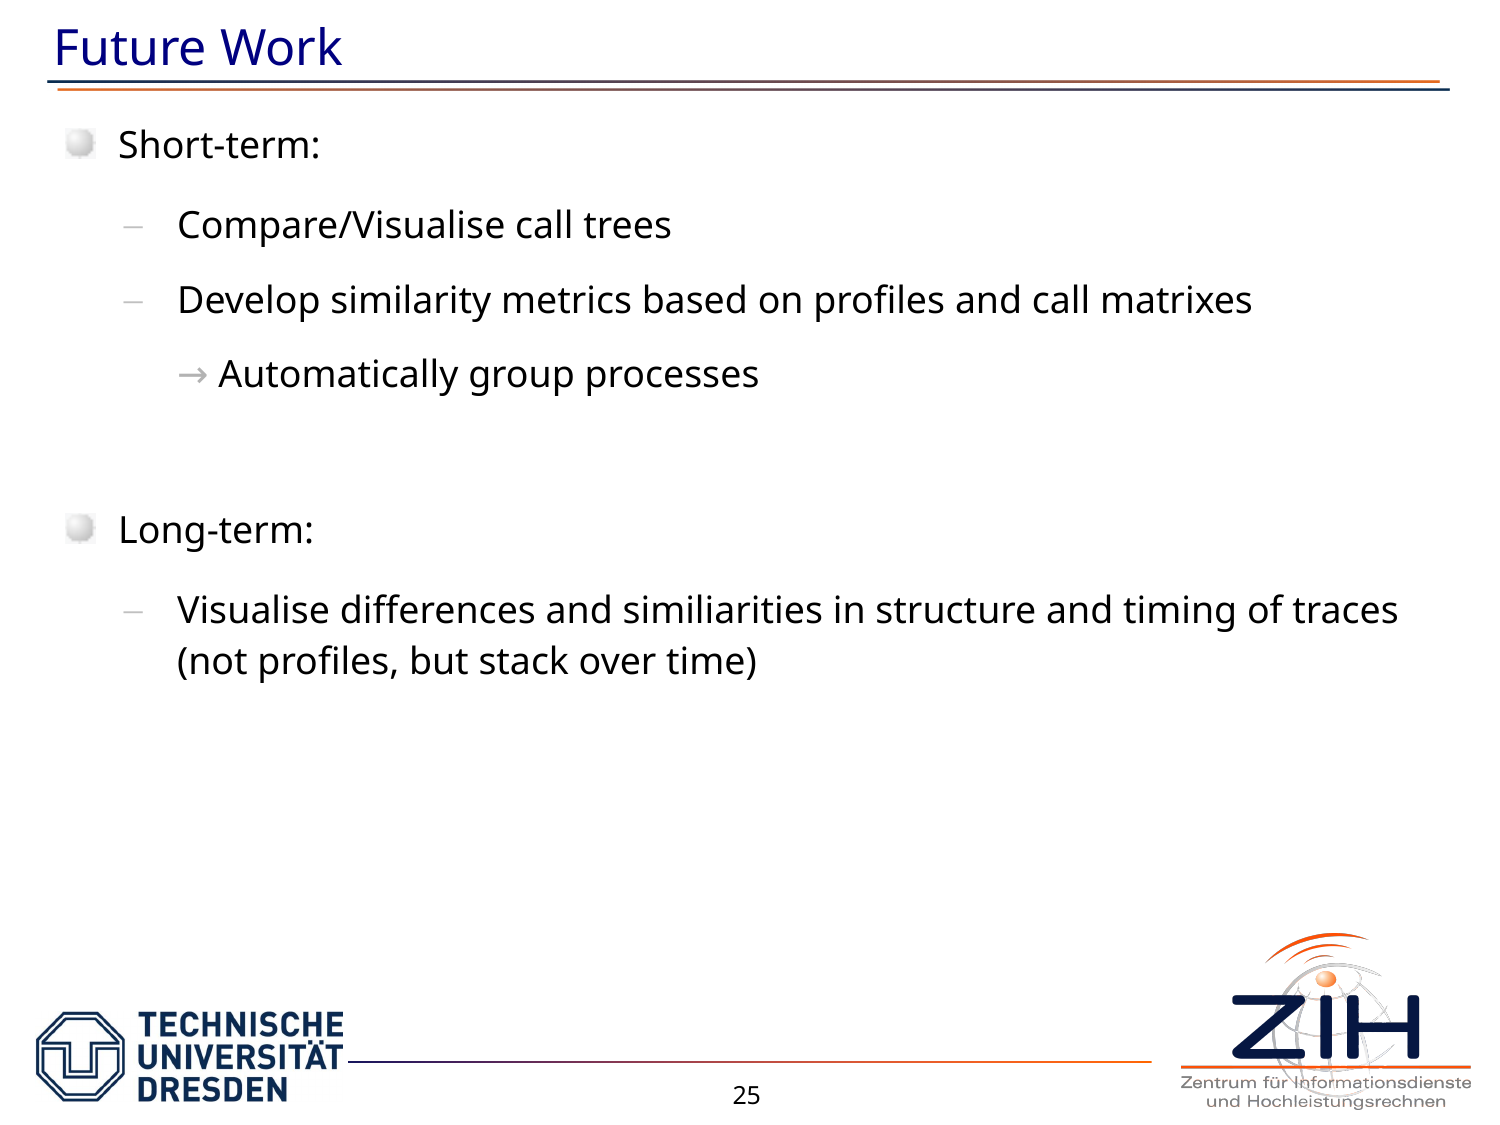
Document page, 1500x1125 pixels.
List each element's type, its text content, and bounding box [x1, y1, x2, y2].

list Short-term: Compare/Visualise call trees Develop similarity metrics based on profiles and call matrixes → Automatically group processes Long-term: Visualise differences and similiarities in structure and timing of traces (not profiles, but stack over time) [29, 118, 1418, 861]
picture [1181, 933, 1471, 1110]
picture [35, 1011, 343, 1102]
title Future Work [53, 12, 1453, 81]
picture [47, 80, 1450, 91]
